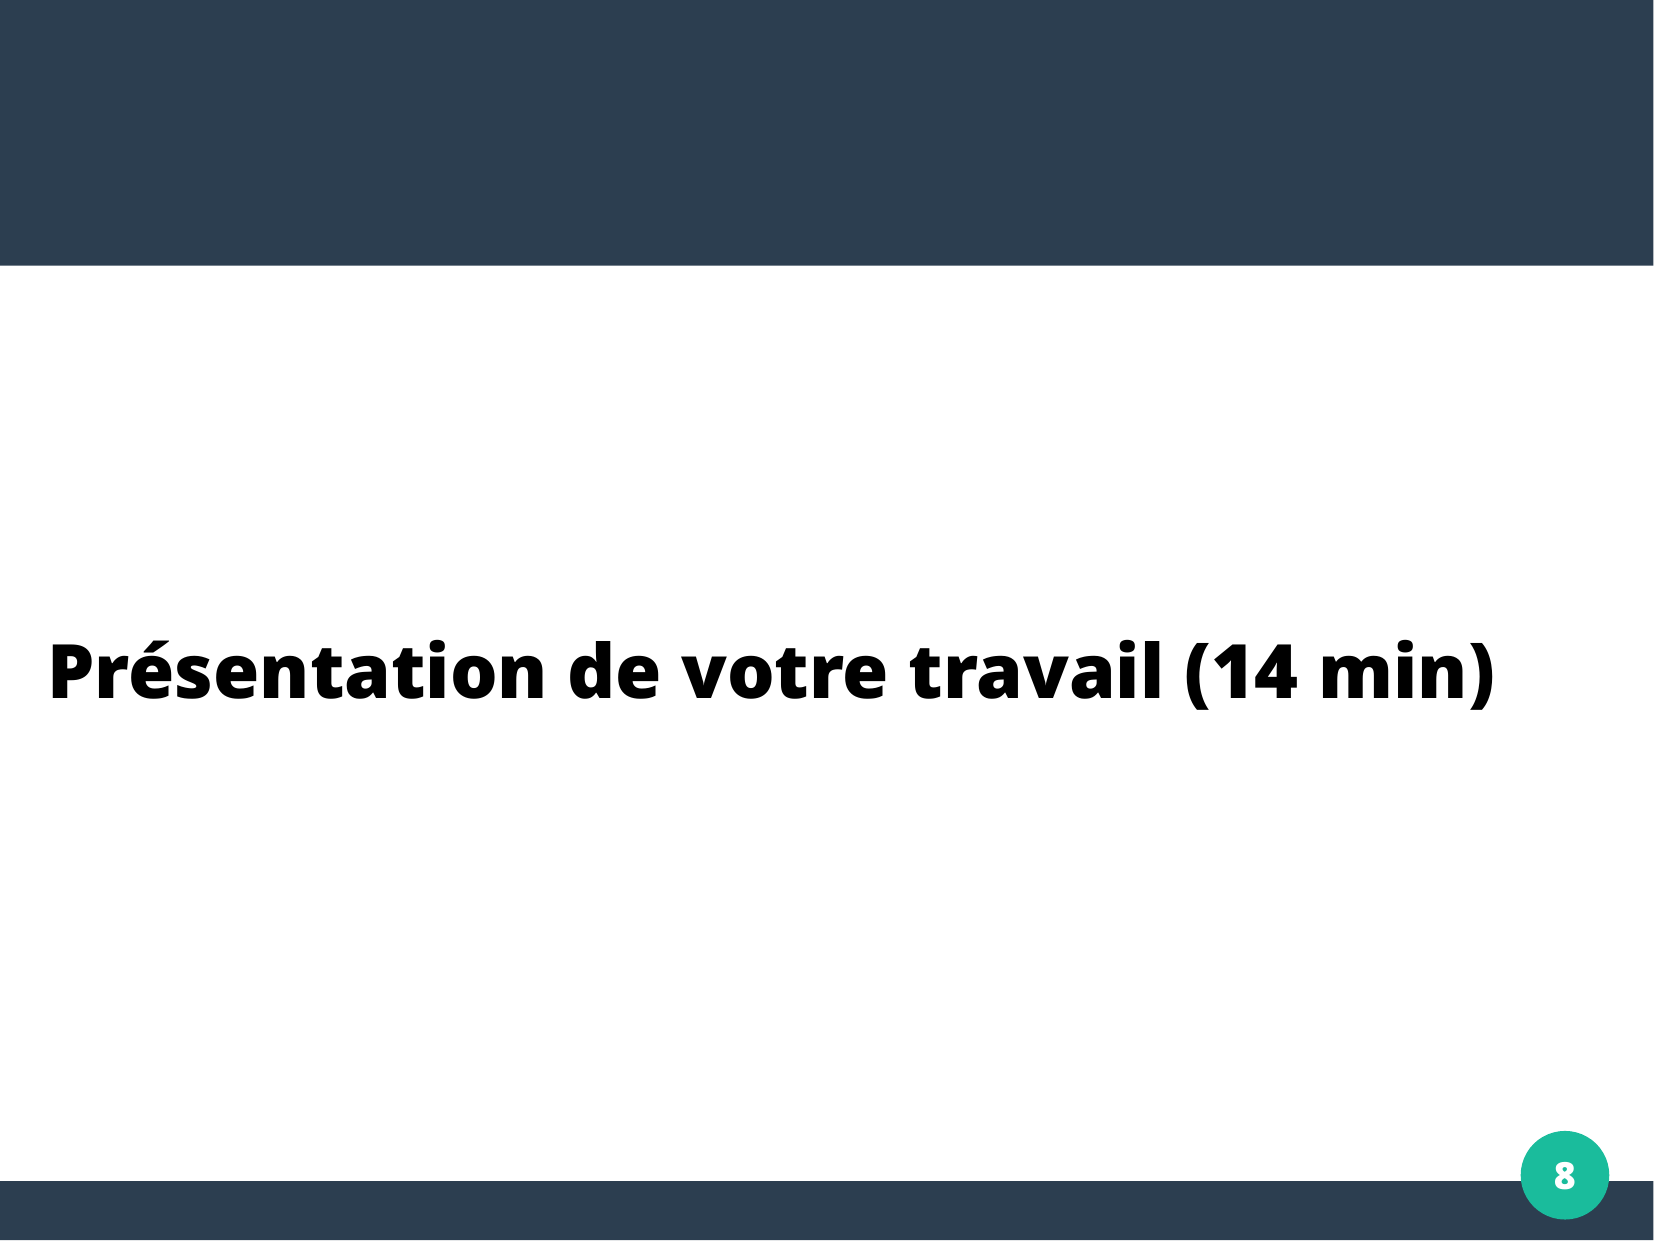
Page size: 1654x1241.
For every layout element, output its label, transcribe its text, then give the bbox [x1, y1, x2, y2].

title Présentation de votre travail (14 min) [47, 590, 1583, 748]
